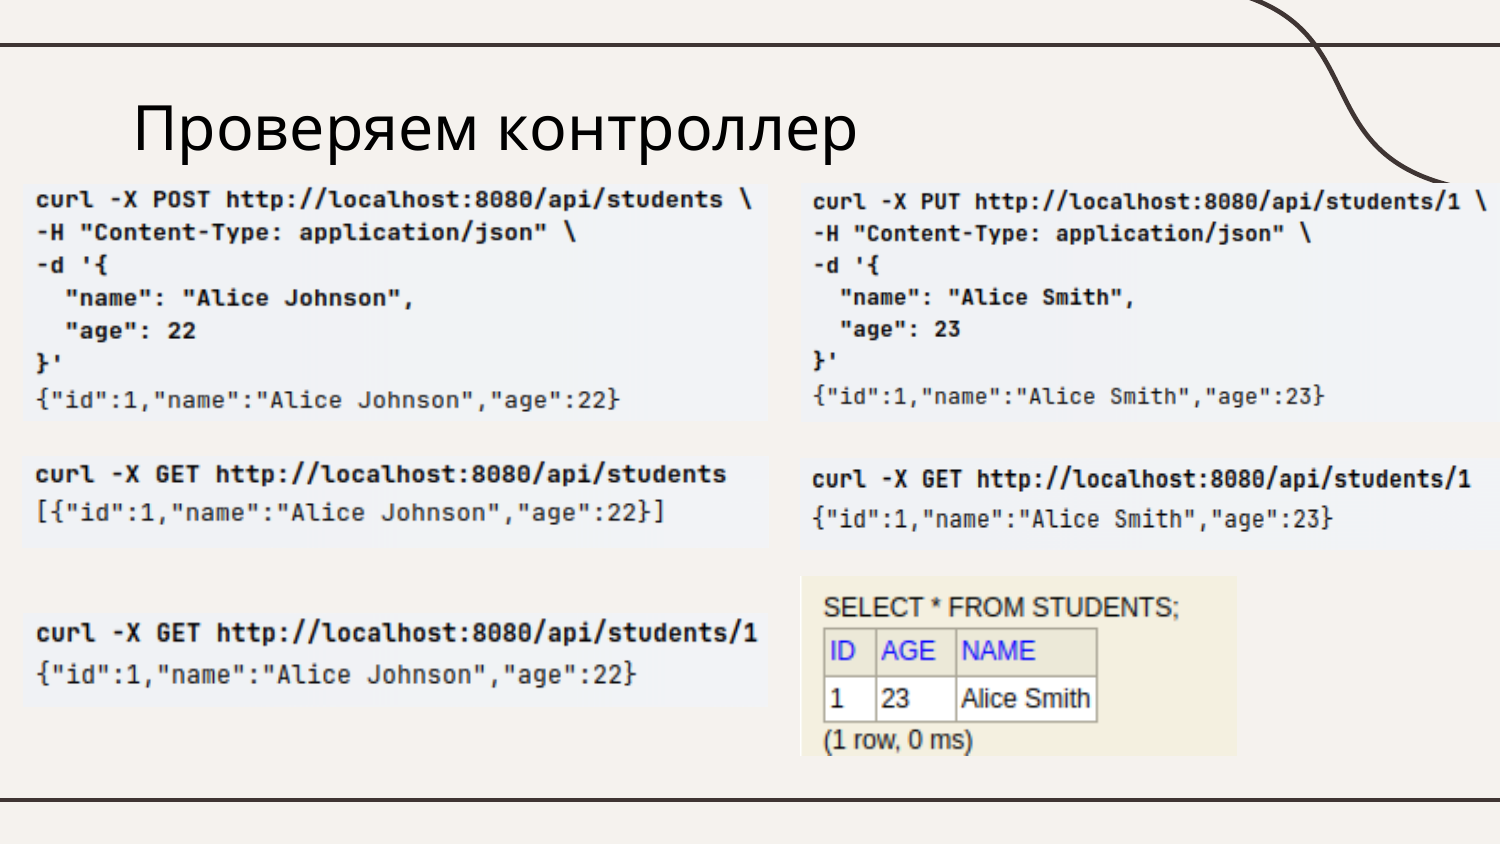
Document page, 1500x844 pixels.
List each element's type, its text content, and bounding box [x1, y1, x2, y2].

title Проверяем контроллер [116, 72, 890, 167]
picture [801, 183, 1500, 422]
picture [800, 458, 1500, 550]
picture [23, 184, 768, 421]
picture [800, 576, 1237, 756]
picture [22, 456, 769, 548]
picture [23, 613, 768, 707]
